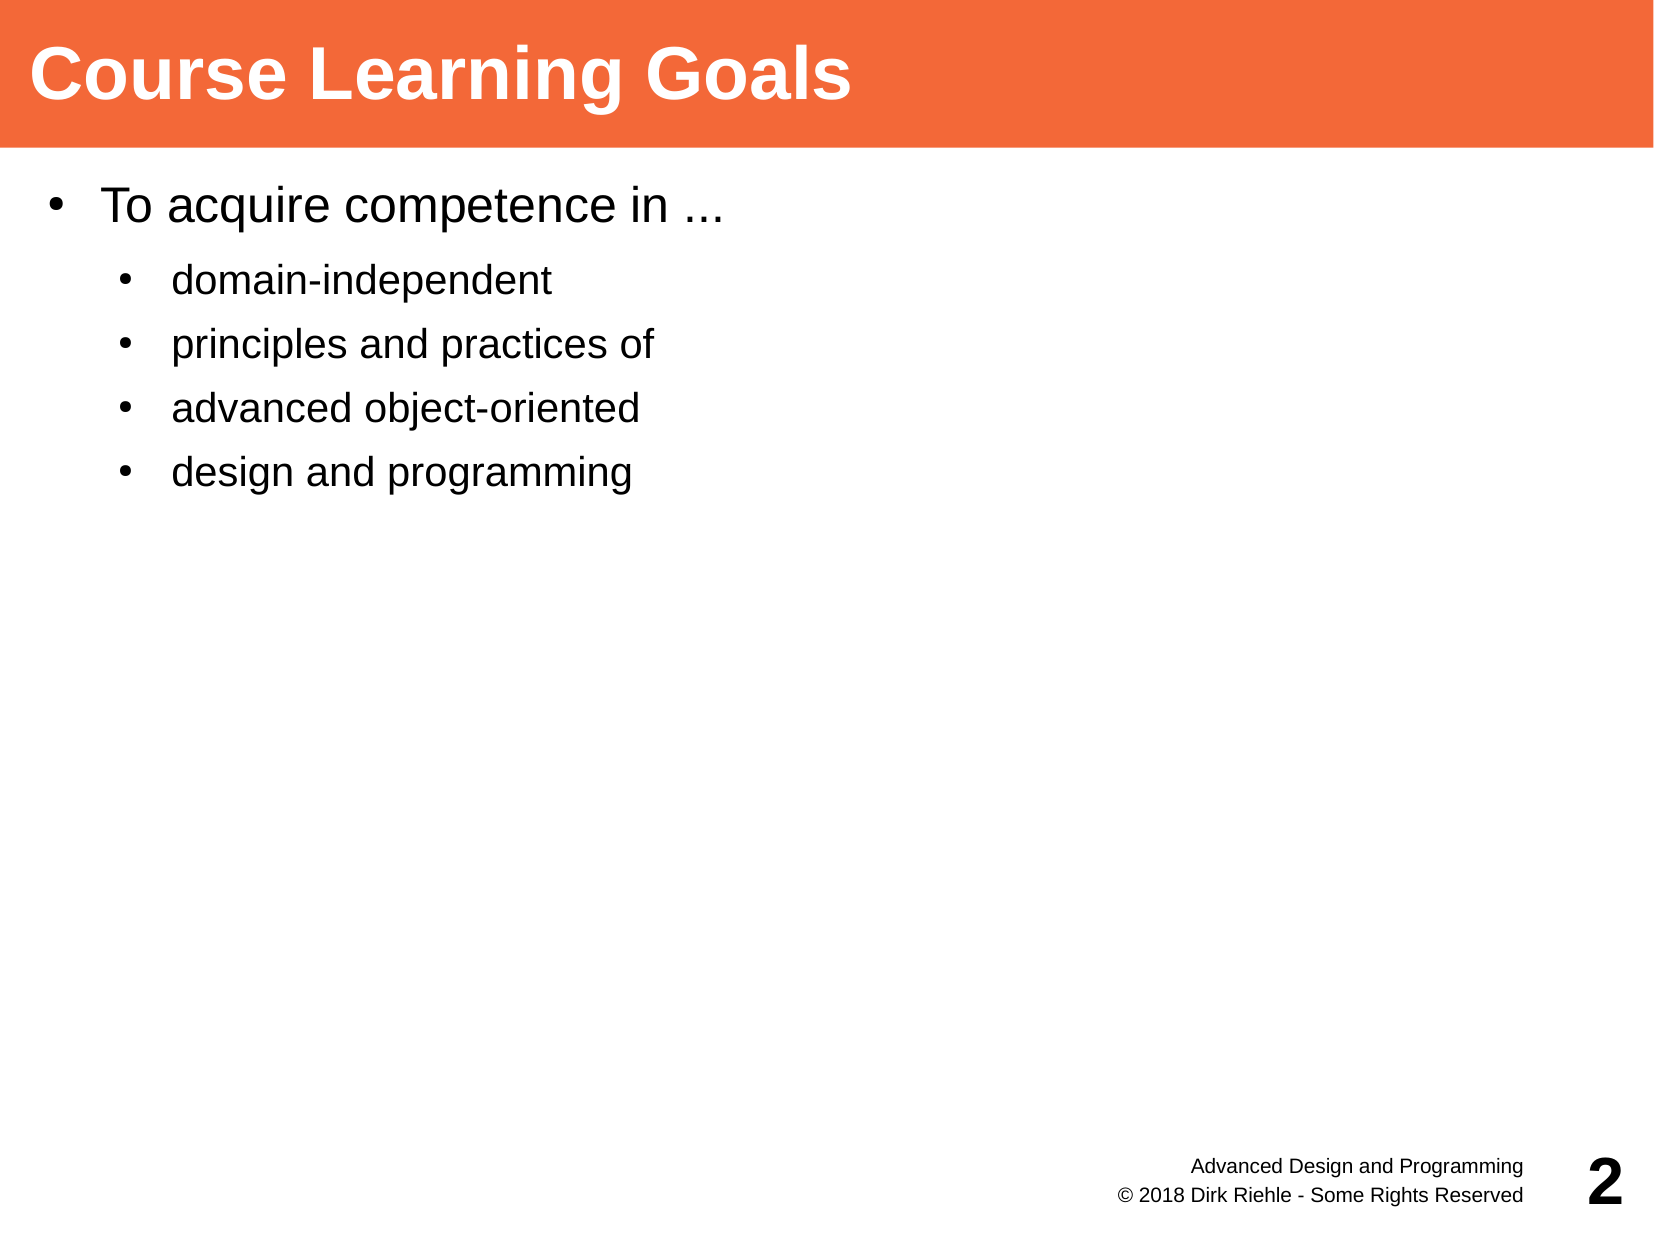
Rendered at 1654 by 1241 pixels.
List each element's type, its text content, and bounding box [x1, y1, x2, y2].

title Course Learning Goals [0, 0, 1654, 148]
list To acquire competence in ... domain-independent principles and practices of advanced object-oriented design and programming [29, 177, 1625, 1063]
